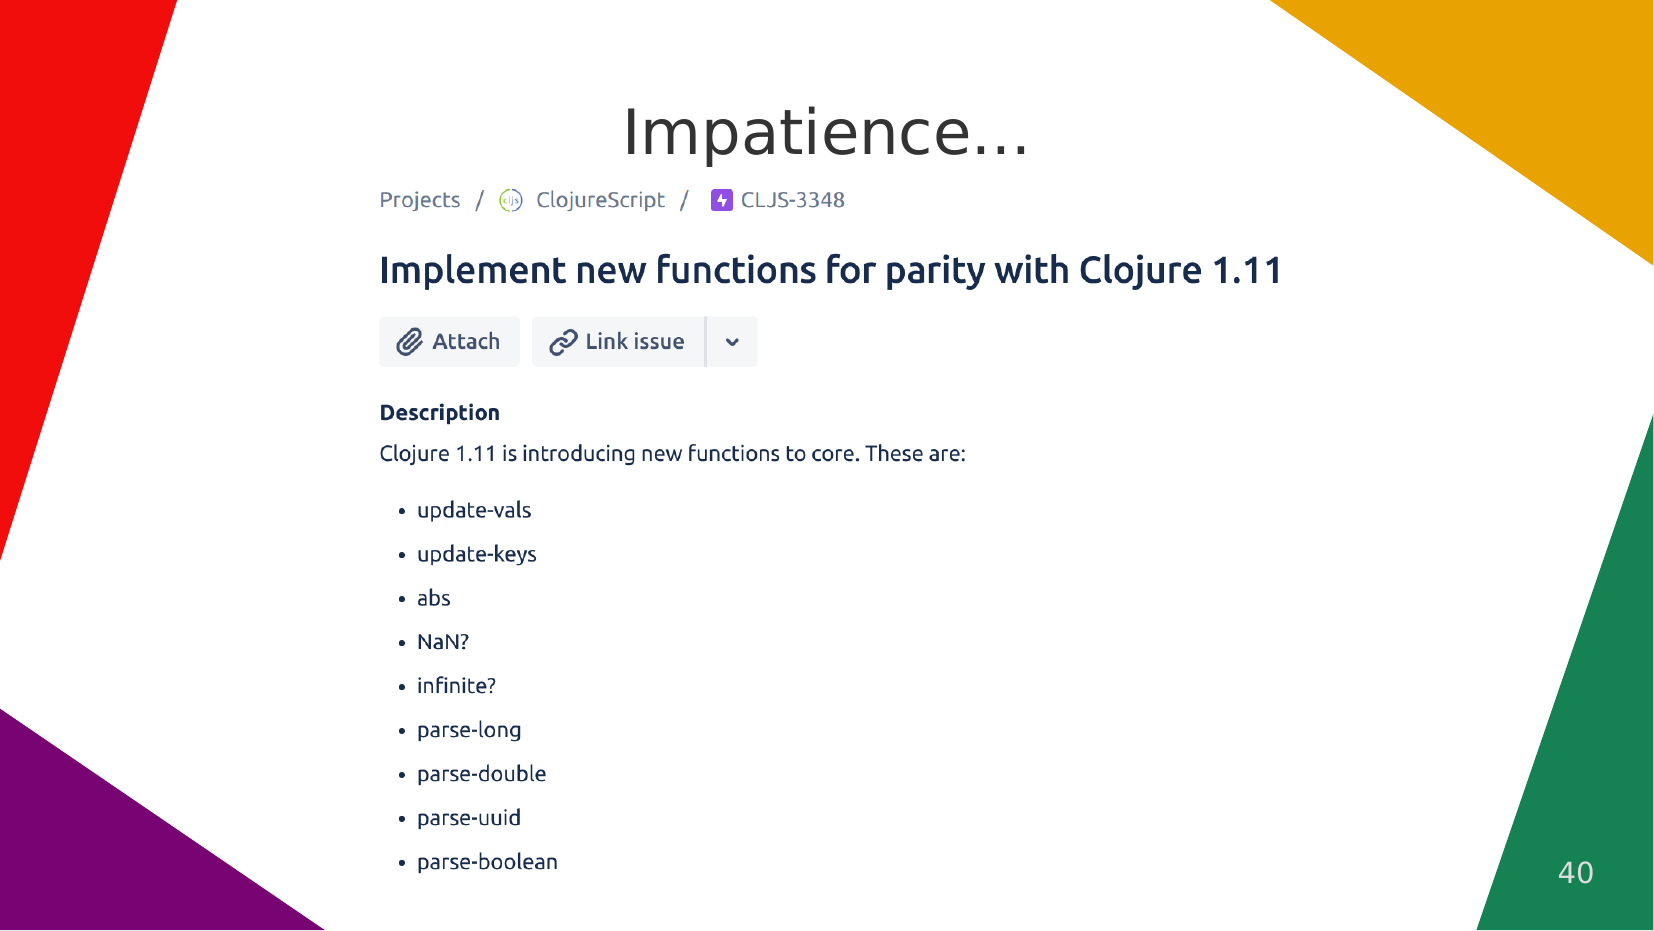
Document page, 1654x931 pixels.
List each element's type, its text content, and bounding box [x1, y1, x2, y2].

title Impatience... [118, 59, 1536, 207]
picture [367, 174, 1304, 890]
